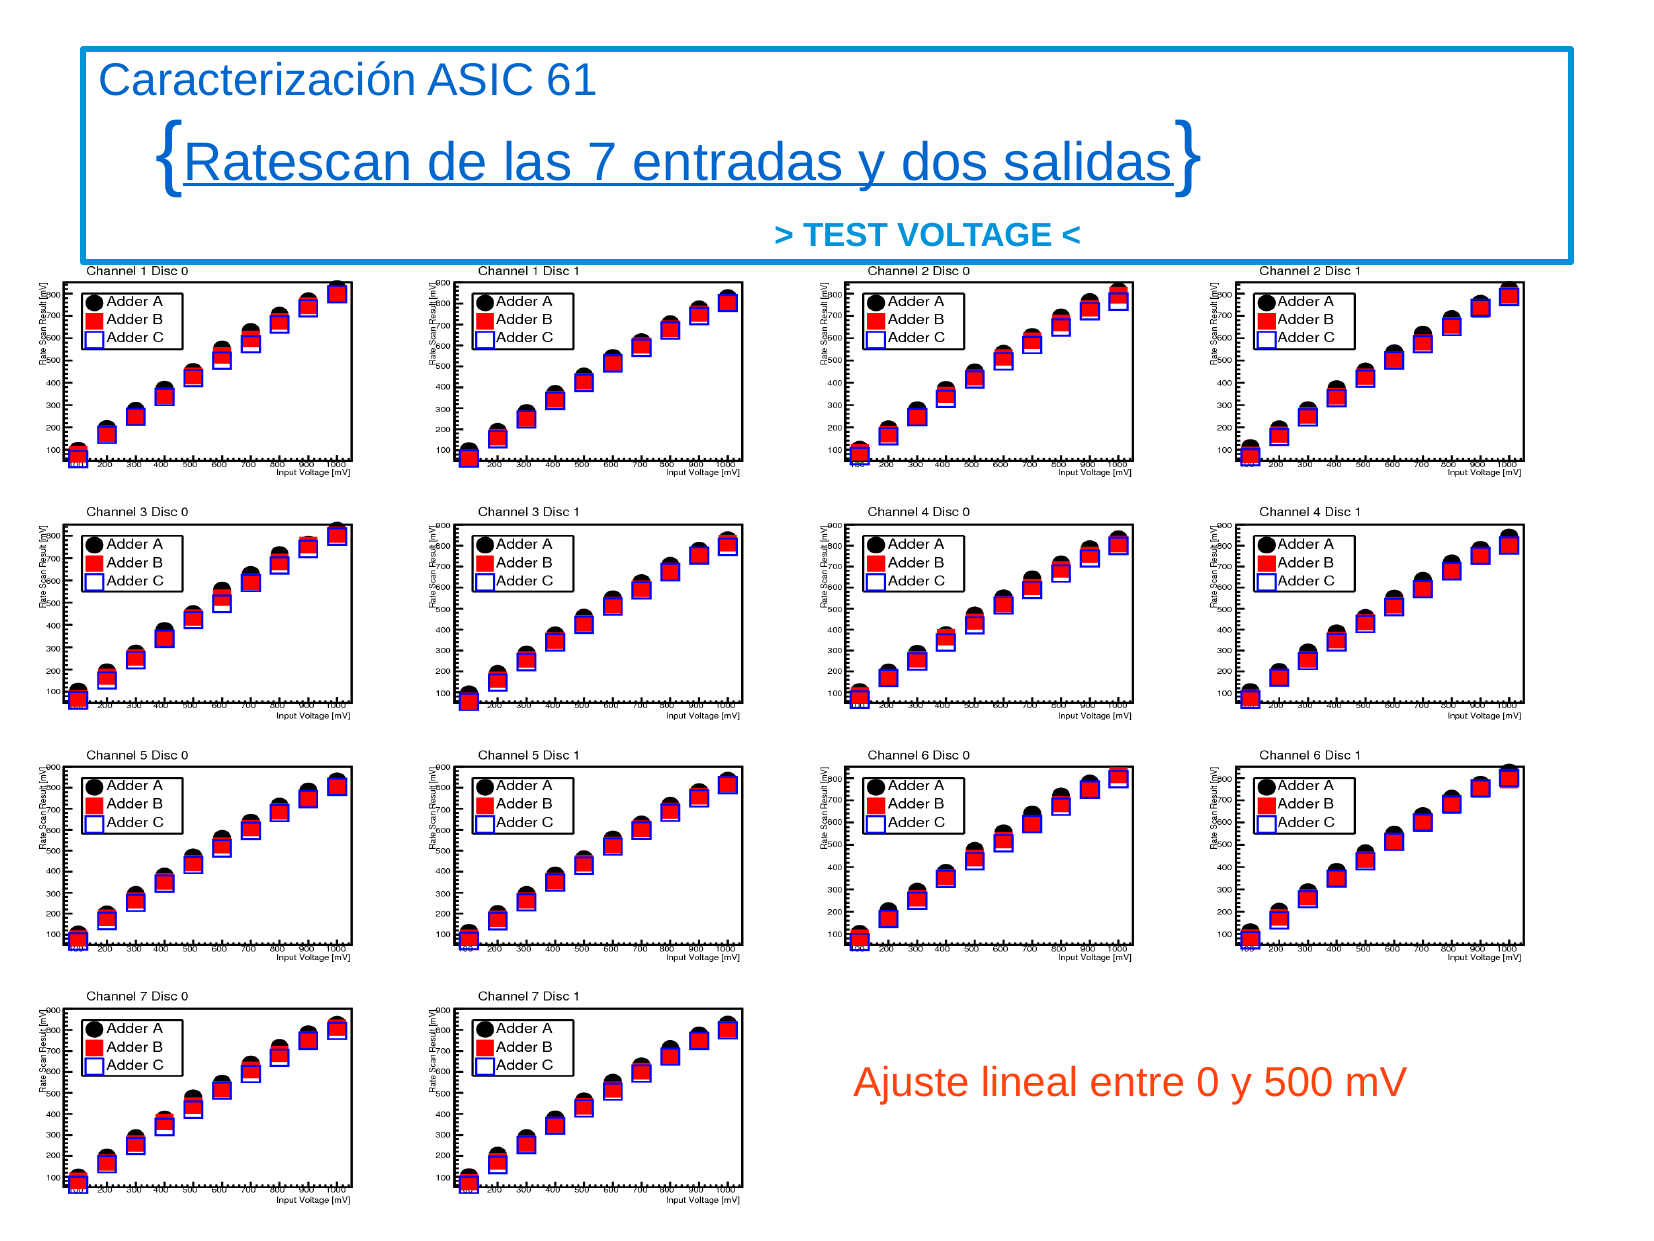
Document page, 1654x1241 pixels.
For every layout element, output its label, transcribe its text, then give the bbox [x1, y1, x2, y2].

text_box Ajuste lineal entre 0 y 500 mV [838, 1051, 1512, 1113]
picture [9, 200, 1630, 1241]
title Caracterización ASIC 61 {Ratescan de las 7 entradas y dos salidas} > TEST VOLTAGE < [82, 49, 1571, 263]
